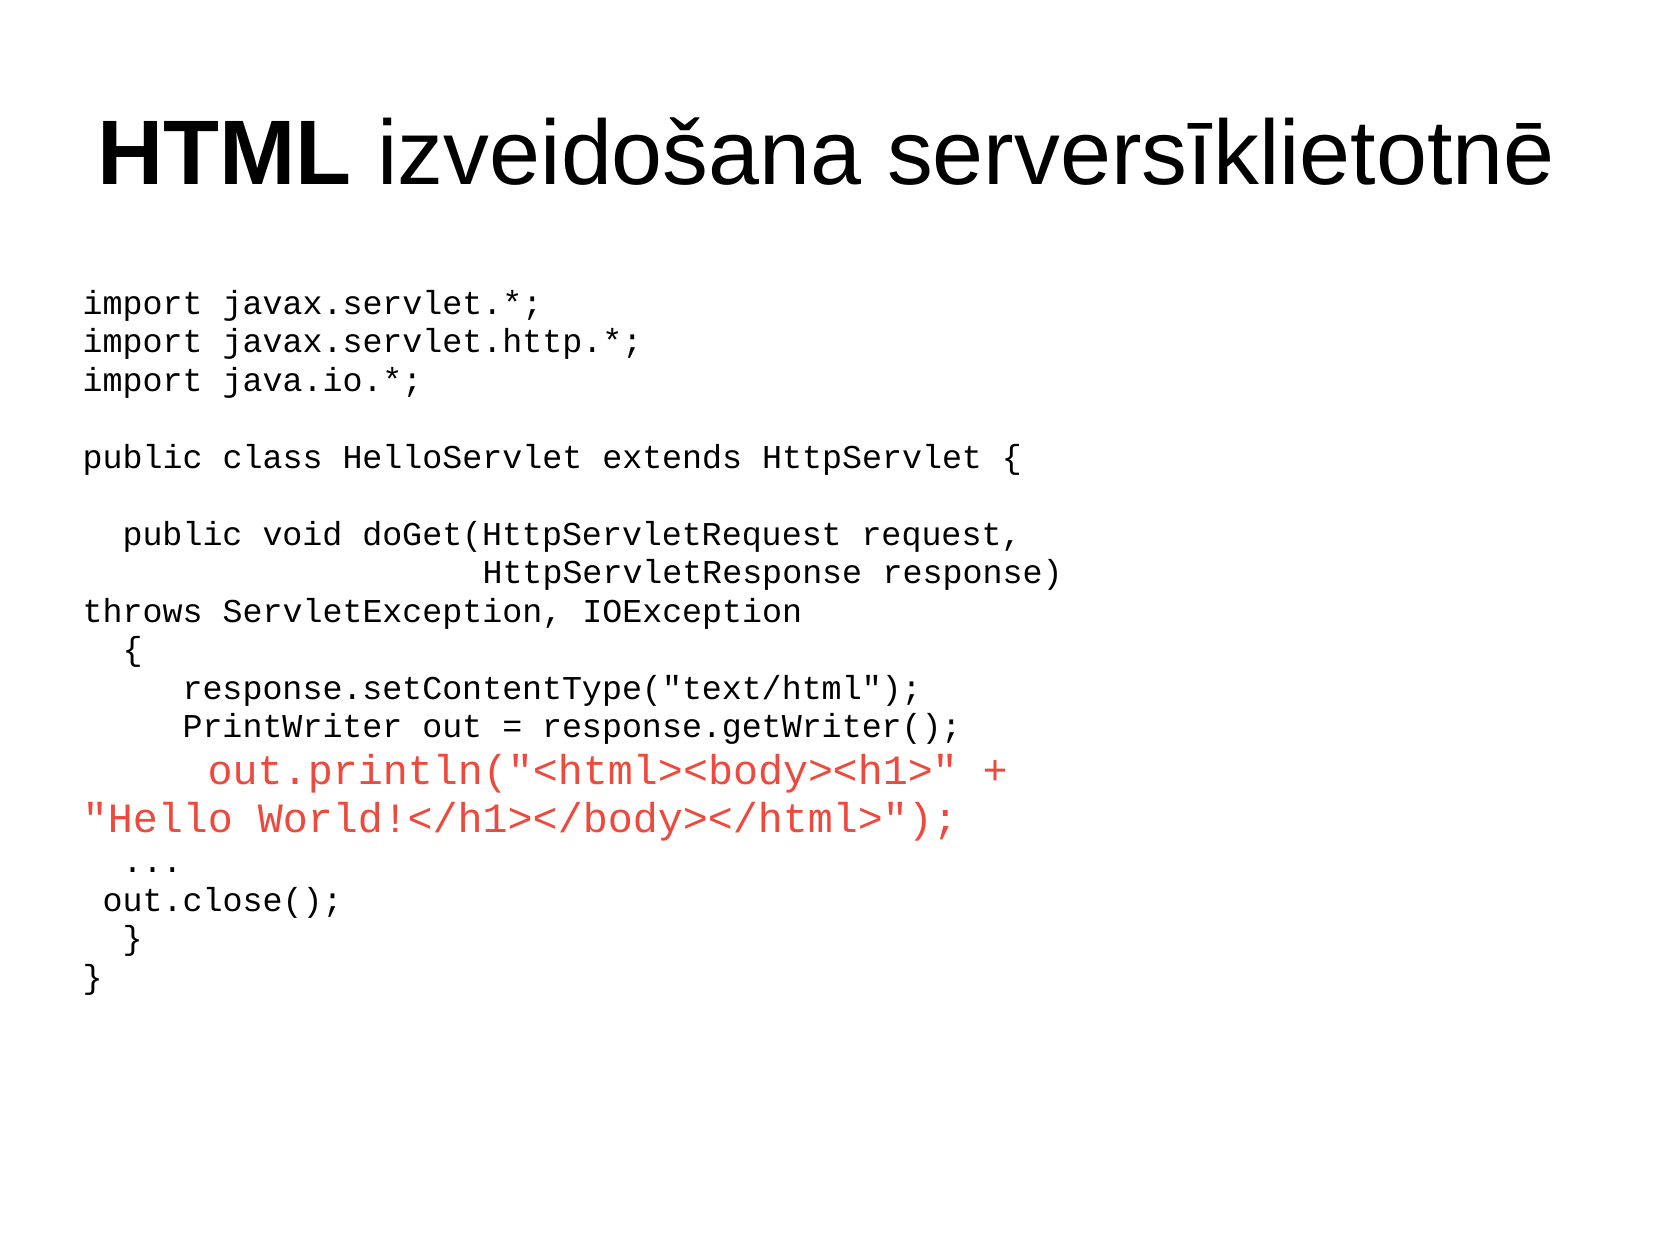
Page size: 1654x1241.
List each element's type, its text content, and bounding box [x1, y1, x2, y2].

list import javax.servlet.*; import javax.servlet.http.*; import java.io.*; public class HelloServlet extends HttpServlet { public void doGet(HttpServletRequest request, HttpServletResponse response) throws ServletException, IOException { response.setContentType("text/html"); PrintWriter out = response.getWriter(); out.println("<html><body><h1>" + "Hello World!</h1></body></html>"); ... out.close(); } } [82, 290, 1606, 1010]
title HTML izveidošana serversīklietotnē [82, 49, 1571, 257]
